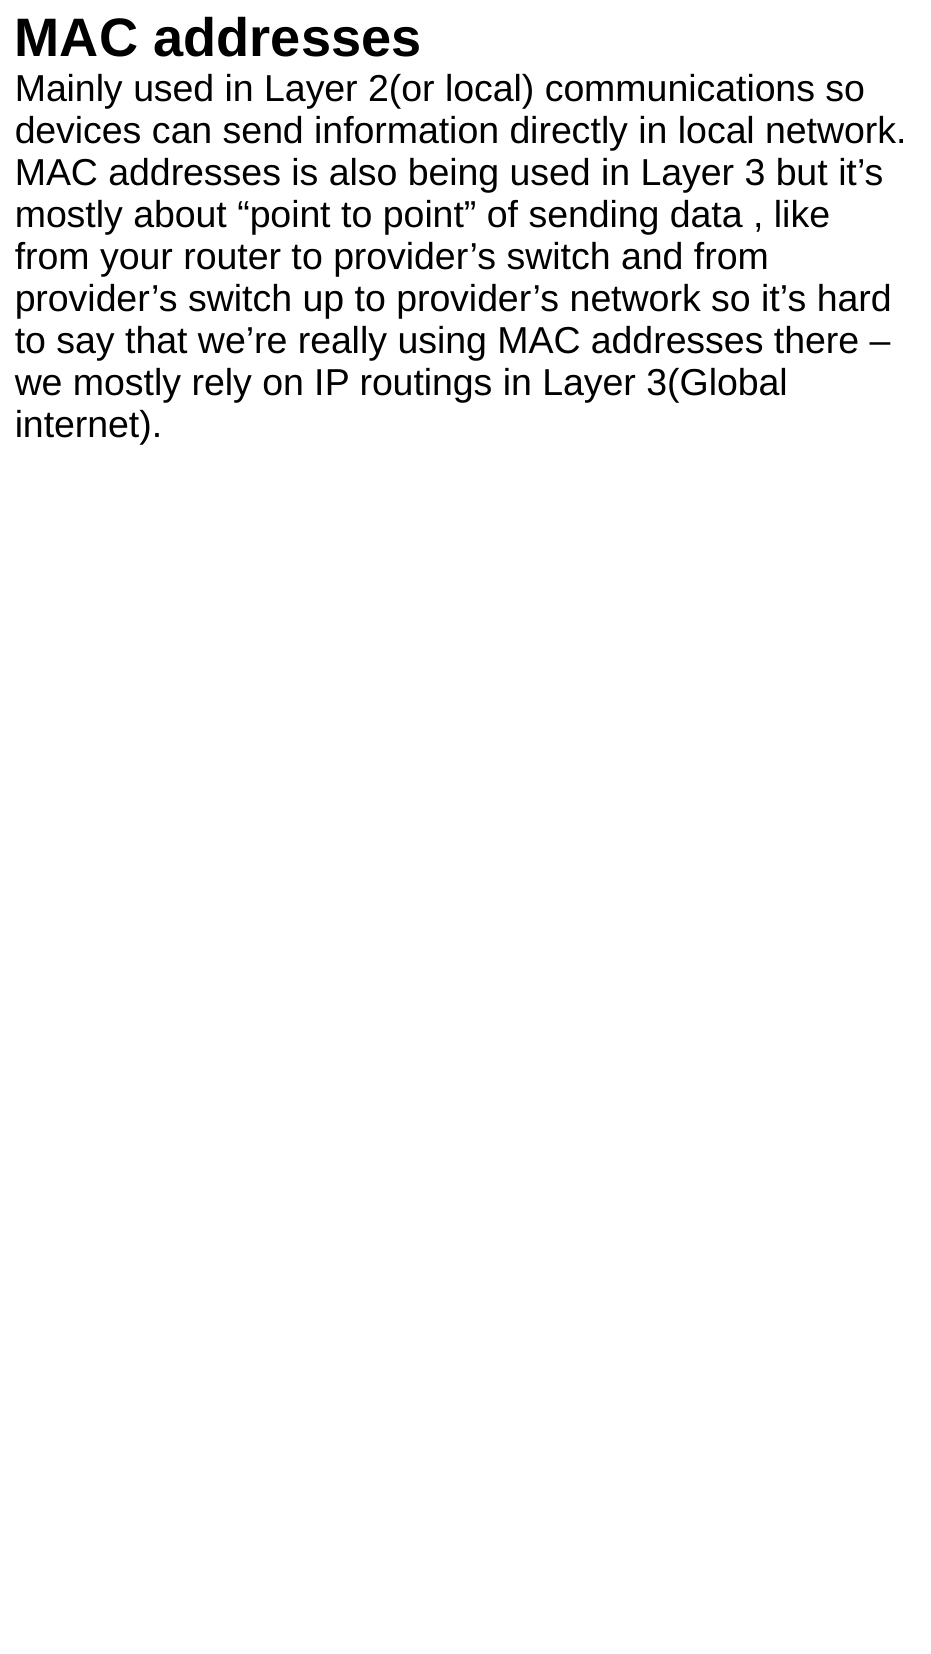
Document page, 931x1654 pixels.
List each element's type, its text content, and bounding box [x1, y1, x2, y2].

text_box MAC addresses Mainly used in Layer 2(or local) communications so devices can send information directly in local network. MAC addresses is also being used in Layer 3 but it’s mostly about “point to point” of sending data , like from your router to provider’s switch and from provider’s switch up to provider’s network so it’s hard to say that we’re really using MAC addresses there – we mostly rely on IP routings in Layer 3(Global internet). [0, 0, 931, 454]
